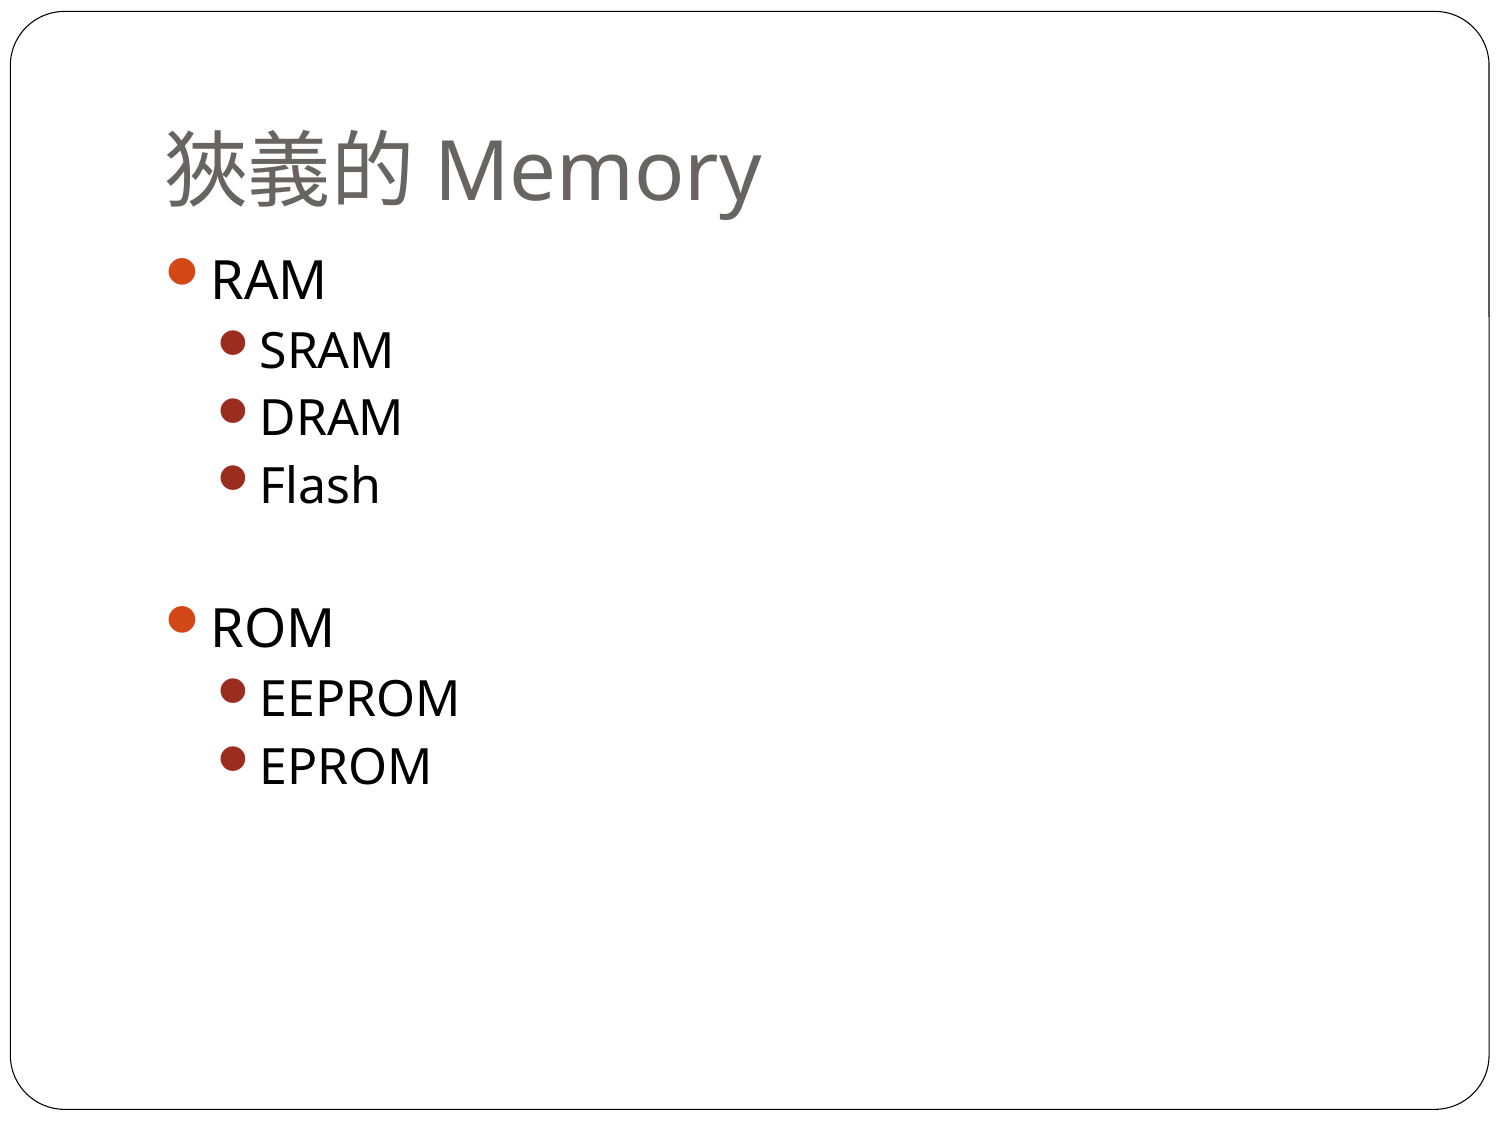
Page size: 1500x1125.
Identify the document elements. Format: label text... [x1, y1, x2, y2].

title 狹義的Memory [150, 9, 1426, 233]
list RAM SRAM DRAM Flash ROM EEPROM EPROM [150, 237, 1426, 891]
